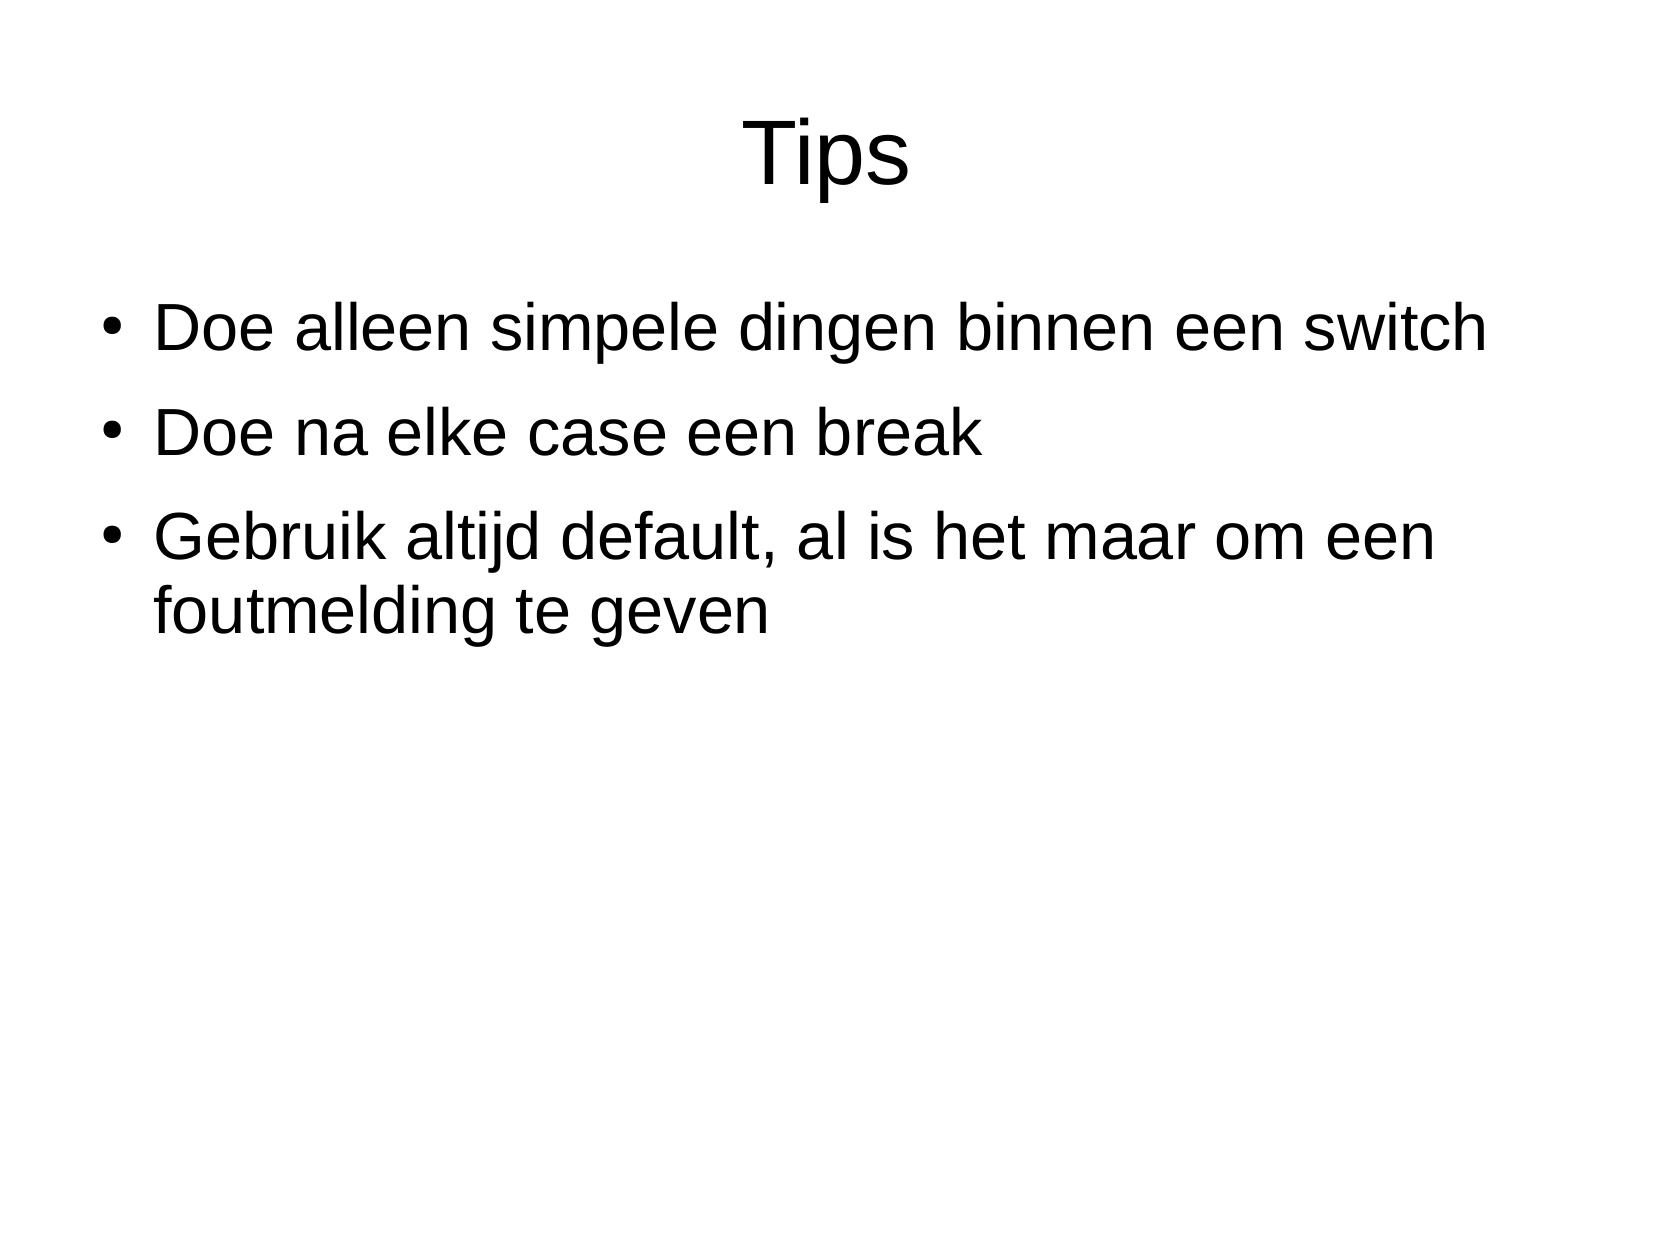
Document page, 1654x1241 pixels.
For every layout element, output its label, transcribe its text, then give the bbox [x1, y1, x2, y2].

list Doe alleen simpele dingen binnen een switch Doe na elke case een break Gebruik altijd default, al is het maar om een foutmelding te geven [82, 290, 1571, 1010]
title Tips [82, 49, 1571, 257]
